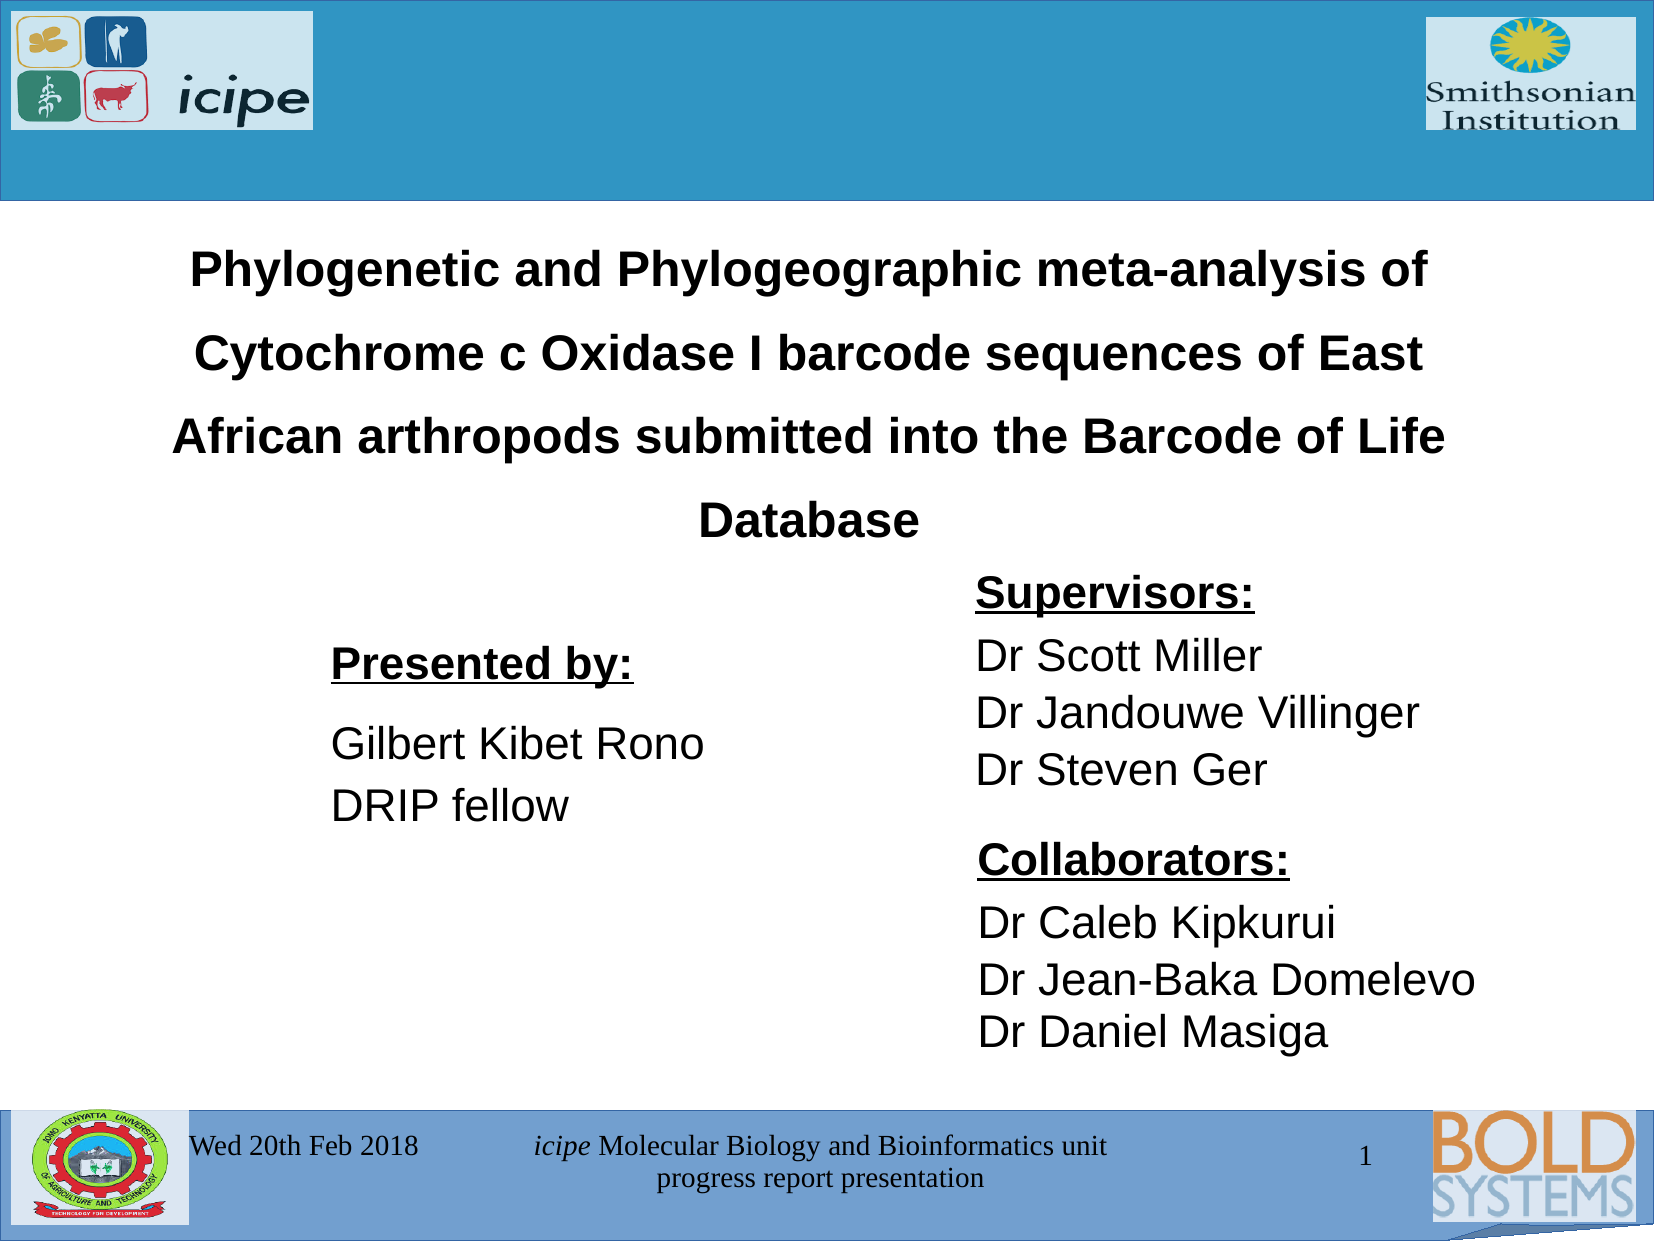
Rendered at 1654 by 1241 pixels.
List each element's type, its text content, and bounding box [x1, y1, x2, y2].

picture [11, 11, 313, 130]
table_cell [11, 1104, 189, 1110]
text_box Collaborators: Dr Caleb Kipkurui Dr Jean-Baka Domelevo Dr Daniel Masiga [962, 826, 1518, 1065]
title Phylogenetic and Phylogeographic meta-analysis of Cytochrome c Oxidase I barcode sequences of East African arthropods submitted into the Barcode of Life Database [129, 188, 1489, 573]
list Presented by: Gilbert Kibet Rono DRIP fellow [259, 637, 762, 851]
list Supervisors: Dr Scott Miller Dr Jandouwe Villinger Dr Steven Ger [904, 566, 1631, 810]
picture [1426, 17, 1636, 130]
